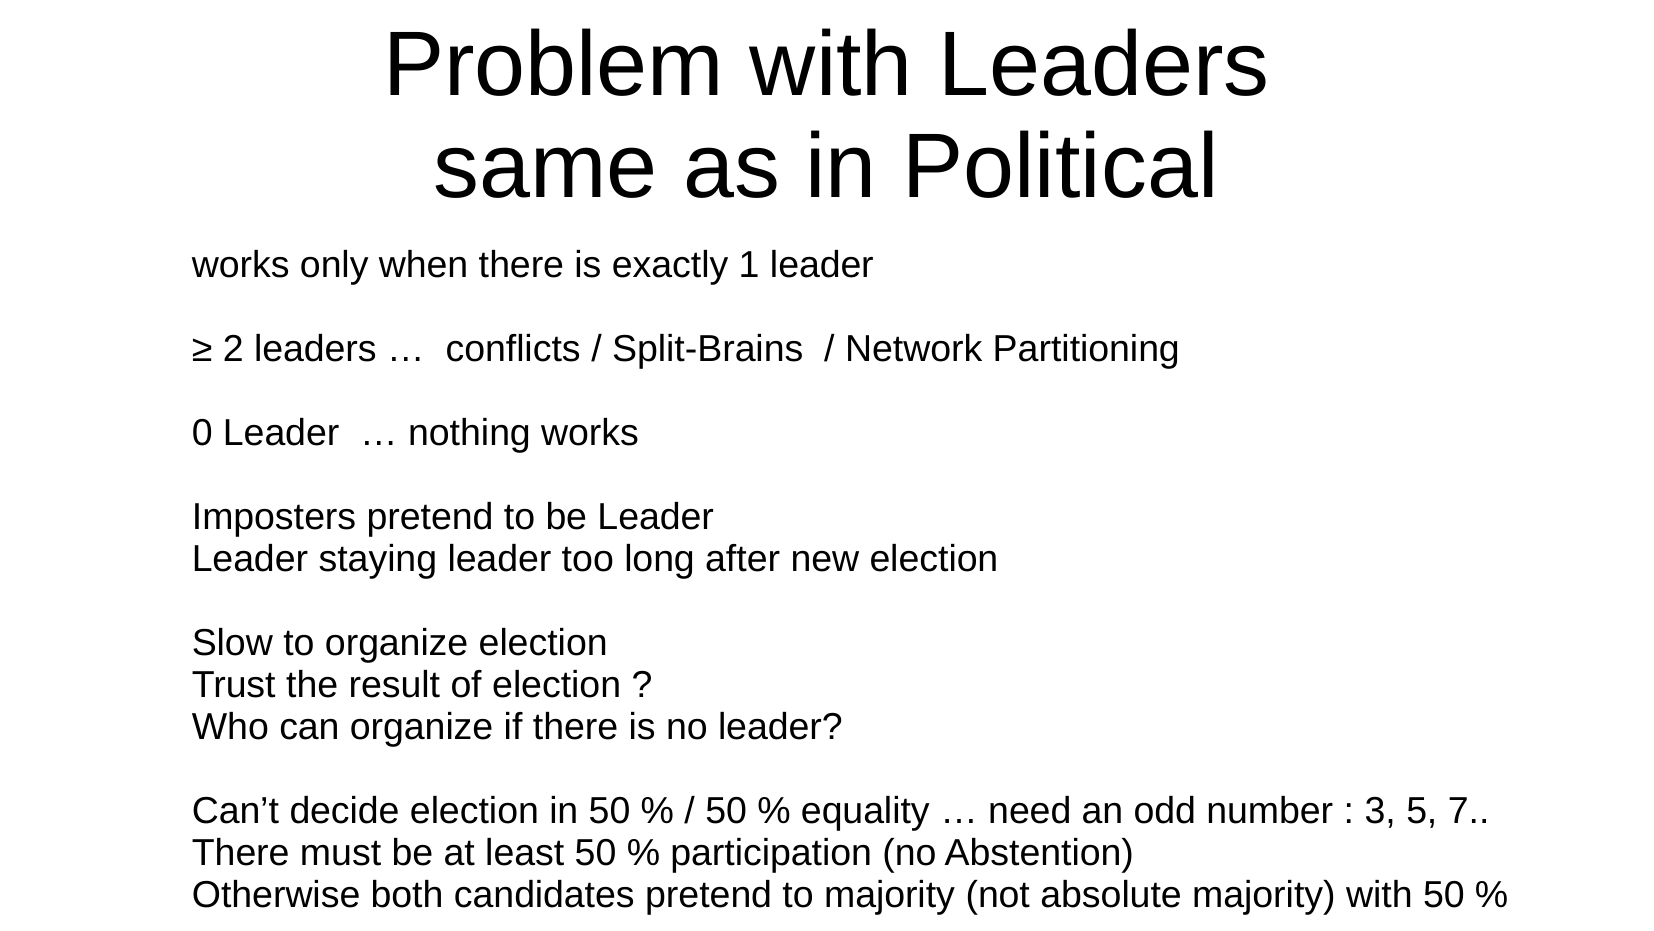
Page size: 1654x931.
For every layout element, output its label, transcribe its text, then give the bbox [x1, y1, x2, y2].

title Problem with Leaders same as in Political [82, 12, 1571, 218]
text_box works only when there is exactly 1 leader ≥ 2 leaders … conflicts / Split-Brains / Network Partitioning 0 Leader … nothing works Imposters pretend to be Leader Leader staying leader too long after new election Slow to organize election Trust the result of election ? Who can organize if there is no leader? Can’t decide election in 50 % / 50 % equality … need an odd number : 3, 5, 7.. There must be at least 50 % participation (no Abstention) Otherwise both candidates pretend to majority (not absolute majority) with 50 % [177, 236, 1524, 931]
